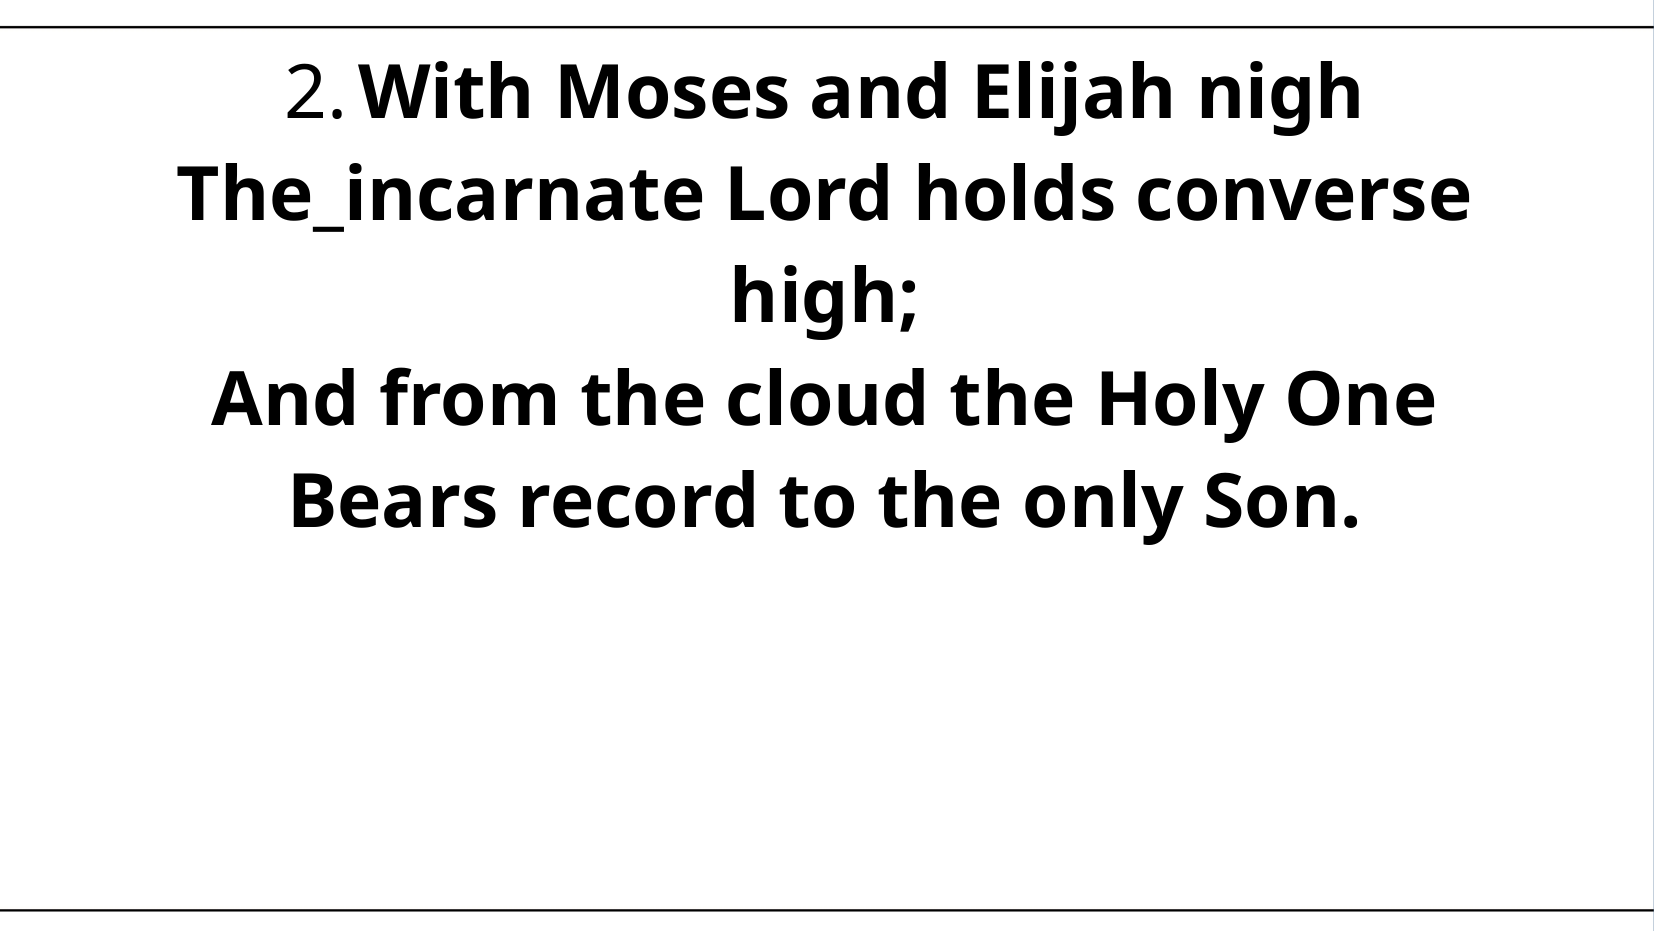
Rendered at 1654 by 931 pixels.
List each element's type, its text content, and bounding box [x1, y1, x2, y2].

picture [0, 0, 1654, 931]
text_box 2. With Moses and Elijah nigh The_incarnate Lord holds converse high; And from the cloud the Holy One Bears record to the only Son. [75, 30, 1576, 445]
